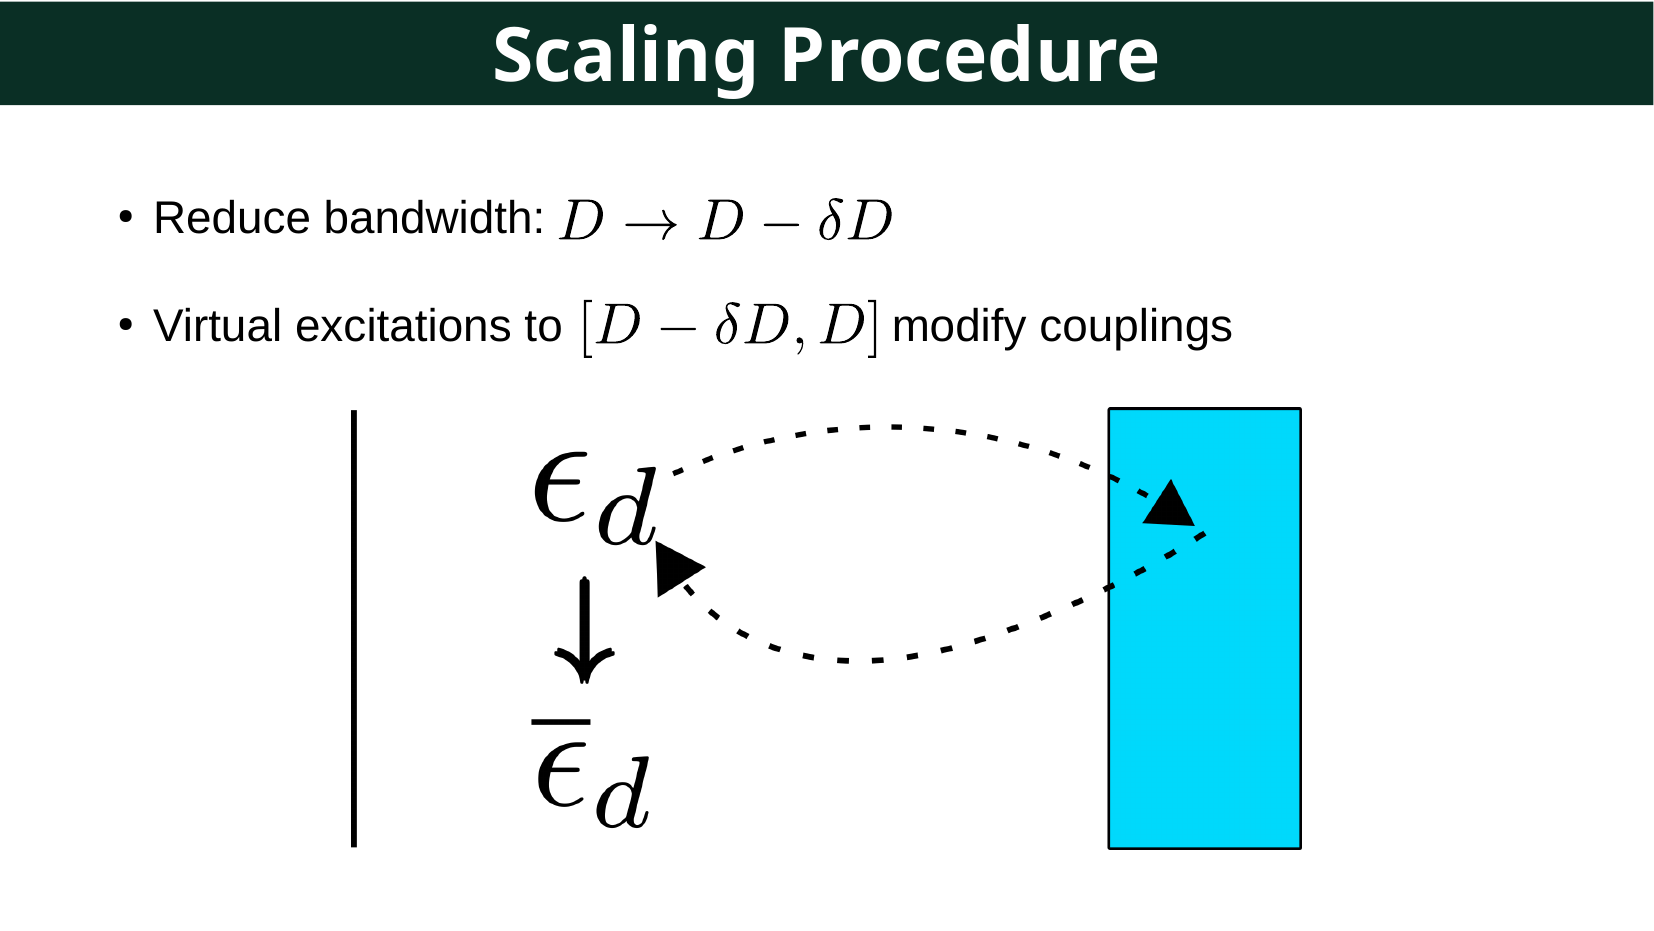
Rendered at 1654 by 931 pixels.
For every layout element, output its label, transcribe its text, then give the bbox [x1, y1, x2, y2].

picture [351, 407, 1302, 850]
title Scaling Procedure [0, 1, 1654, 106]
picture [574, 297, 879, 361]
picture [554, 195, 894, 243]
text_box Reduce bandwidth: Virtual excitations to modify couplings [102, 184, 1321, 411]
